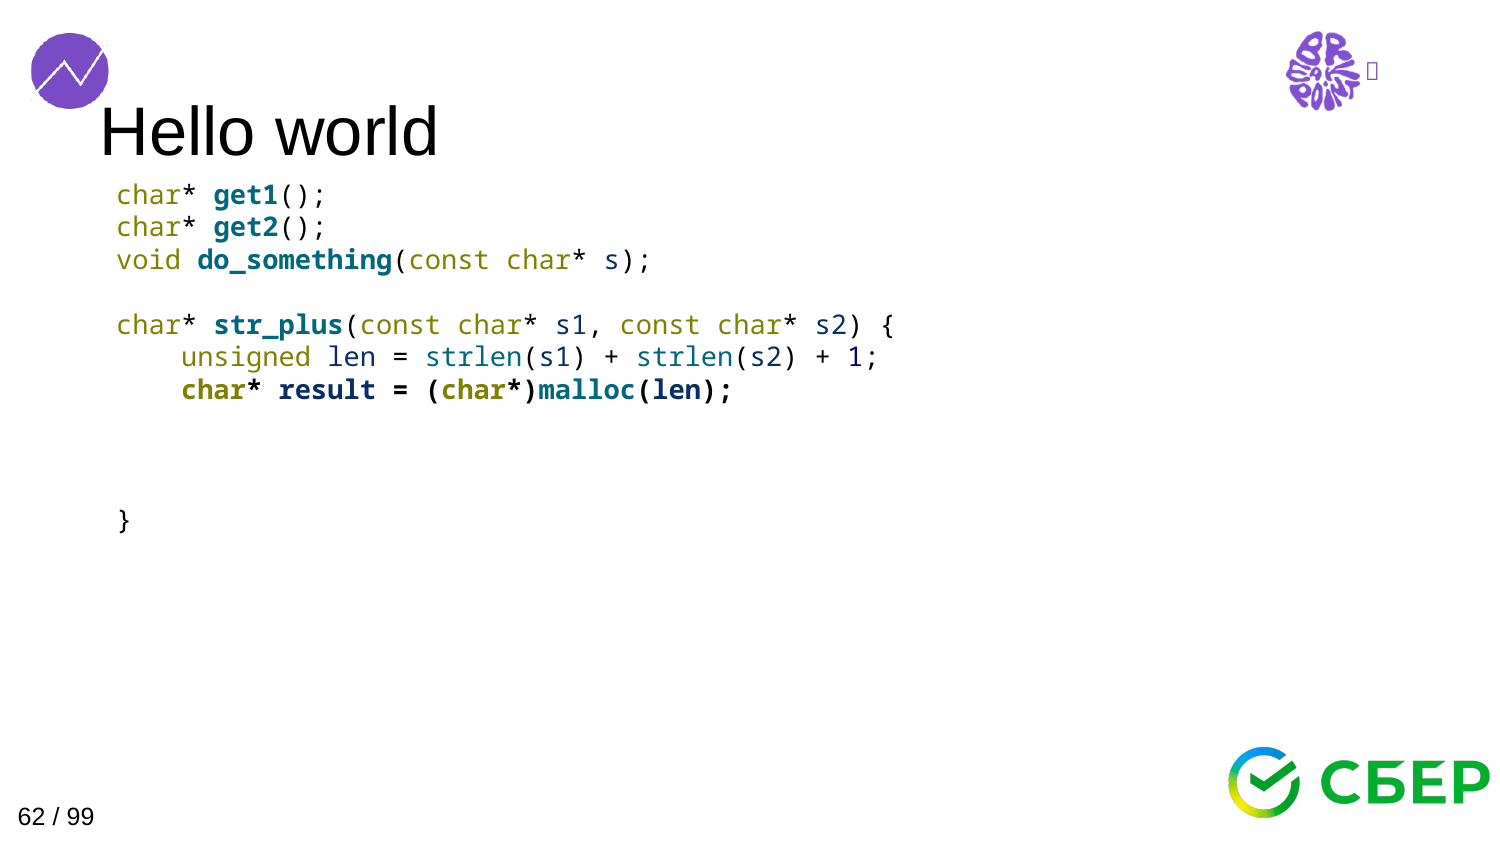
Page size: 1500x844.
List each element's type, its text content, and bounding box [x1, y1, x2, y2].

text_box char* get1(); char* get2(); void do_something(const char* s); char* str_plus(const char* s1, const char* s2) { unsigned len = strlen(s1) + strlen(s2) + 1; char* result = (char*)malloc(len); } [101, 169, 1404, 794]
text_box 🐙 [1364, 36, 1489, 107]
text_box <number> / 99 [2, 795, 632, 839]
picture [1221, 740, 1497, 824]
picture [1274, 17, 1372, 81]
title Hello world [92, 81, 1386, 185]
picture [28, 27, 111, 111]
